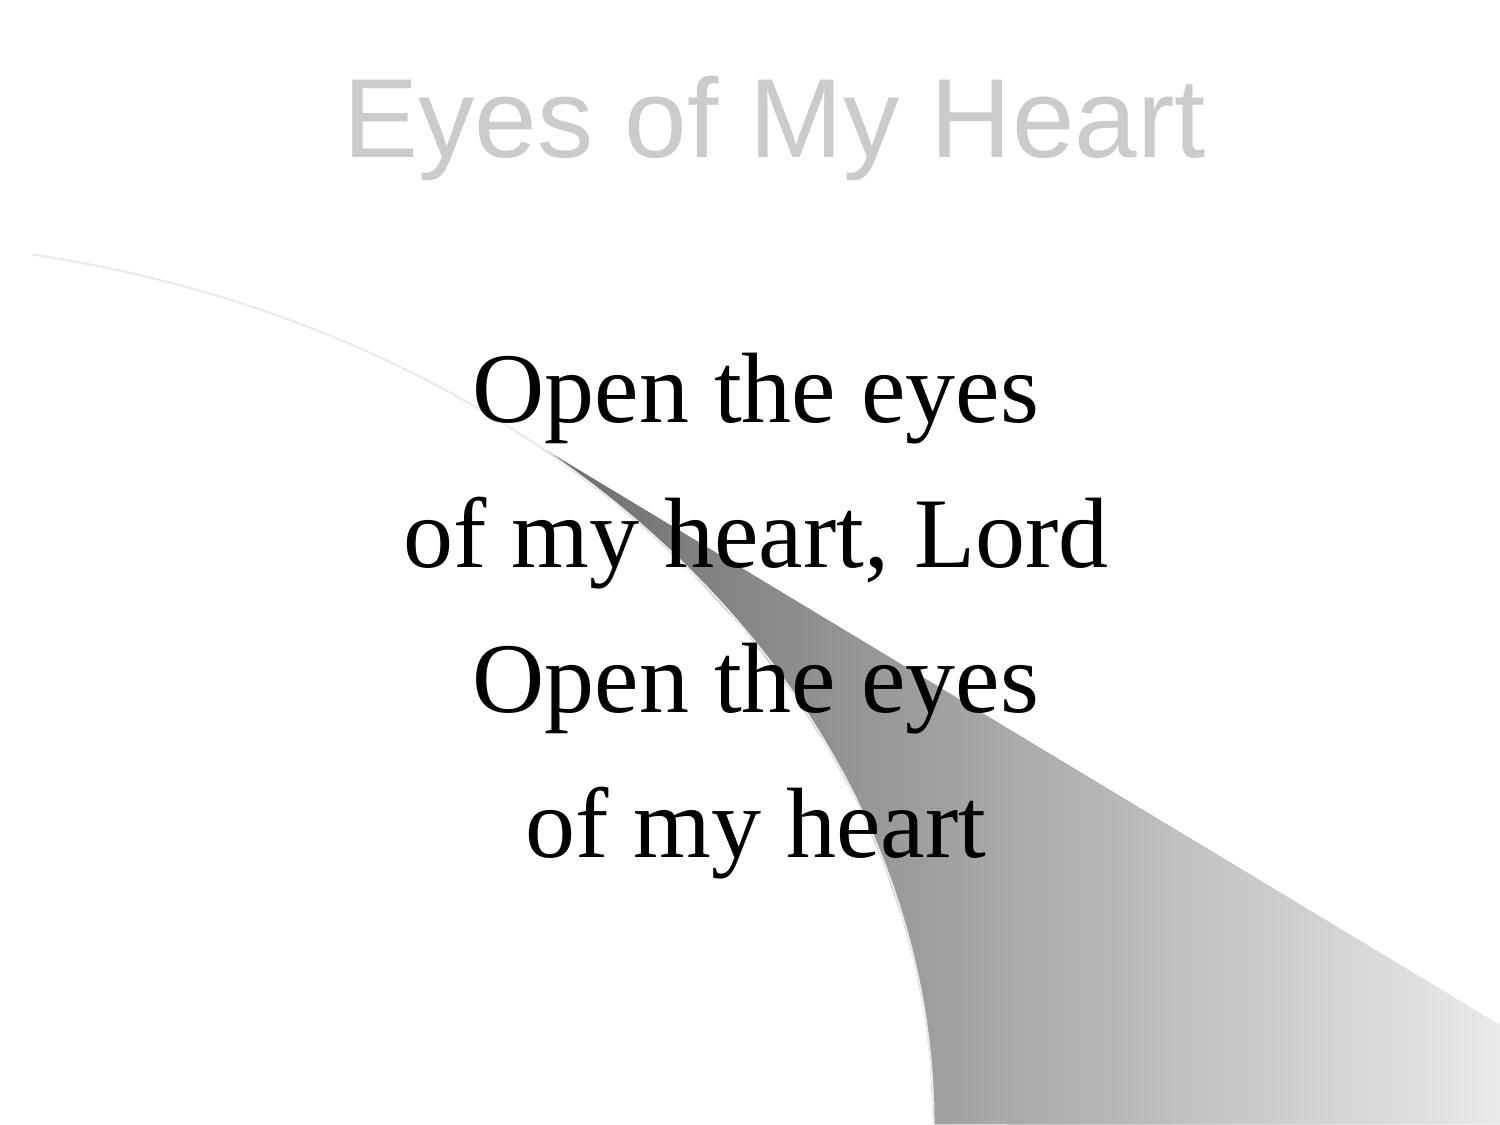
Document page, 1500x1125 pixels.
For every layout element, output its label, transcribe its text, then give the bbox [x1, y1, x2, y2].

title Eyes of My Heart [137, 37, 1413, 188]
subtitle Open the eyes of my heart, Lord Open the eyes of my heart [62, 275, 1450, 925]
